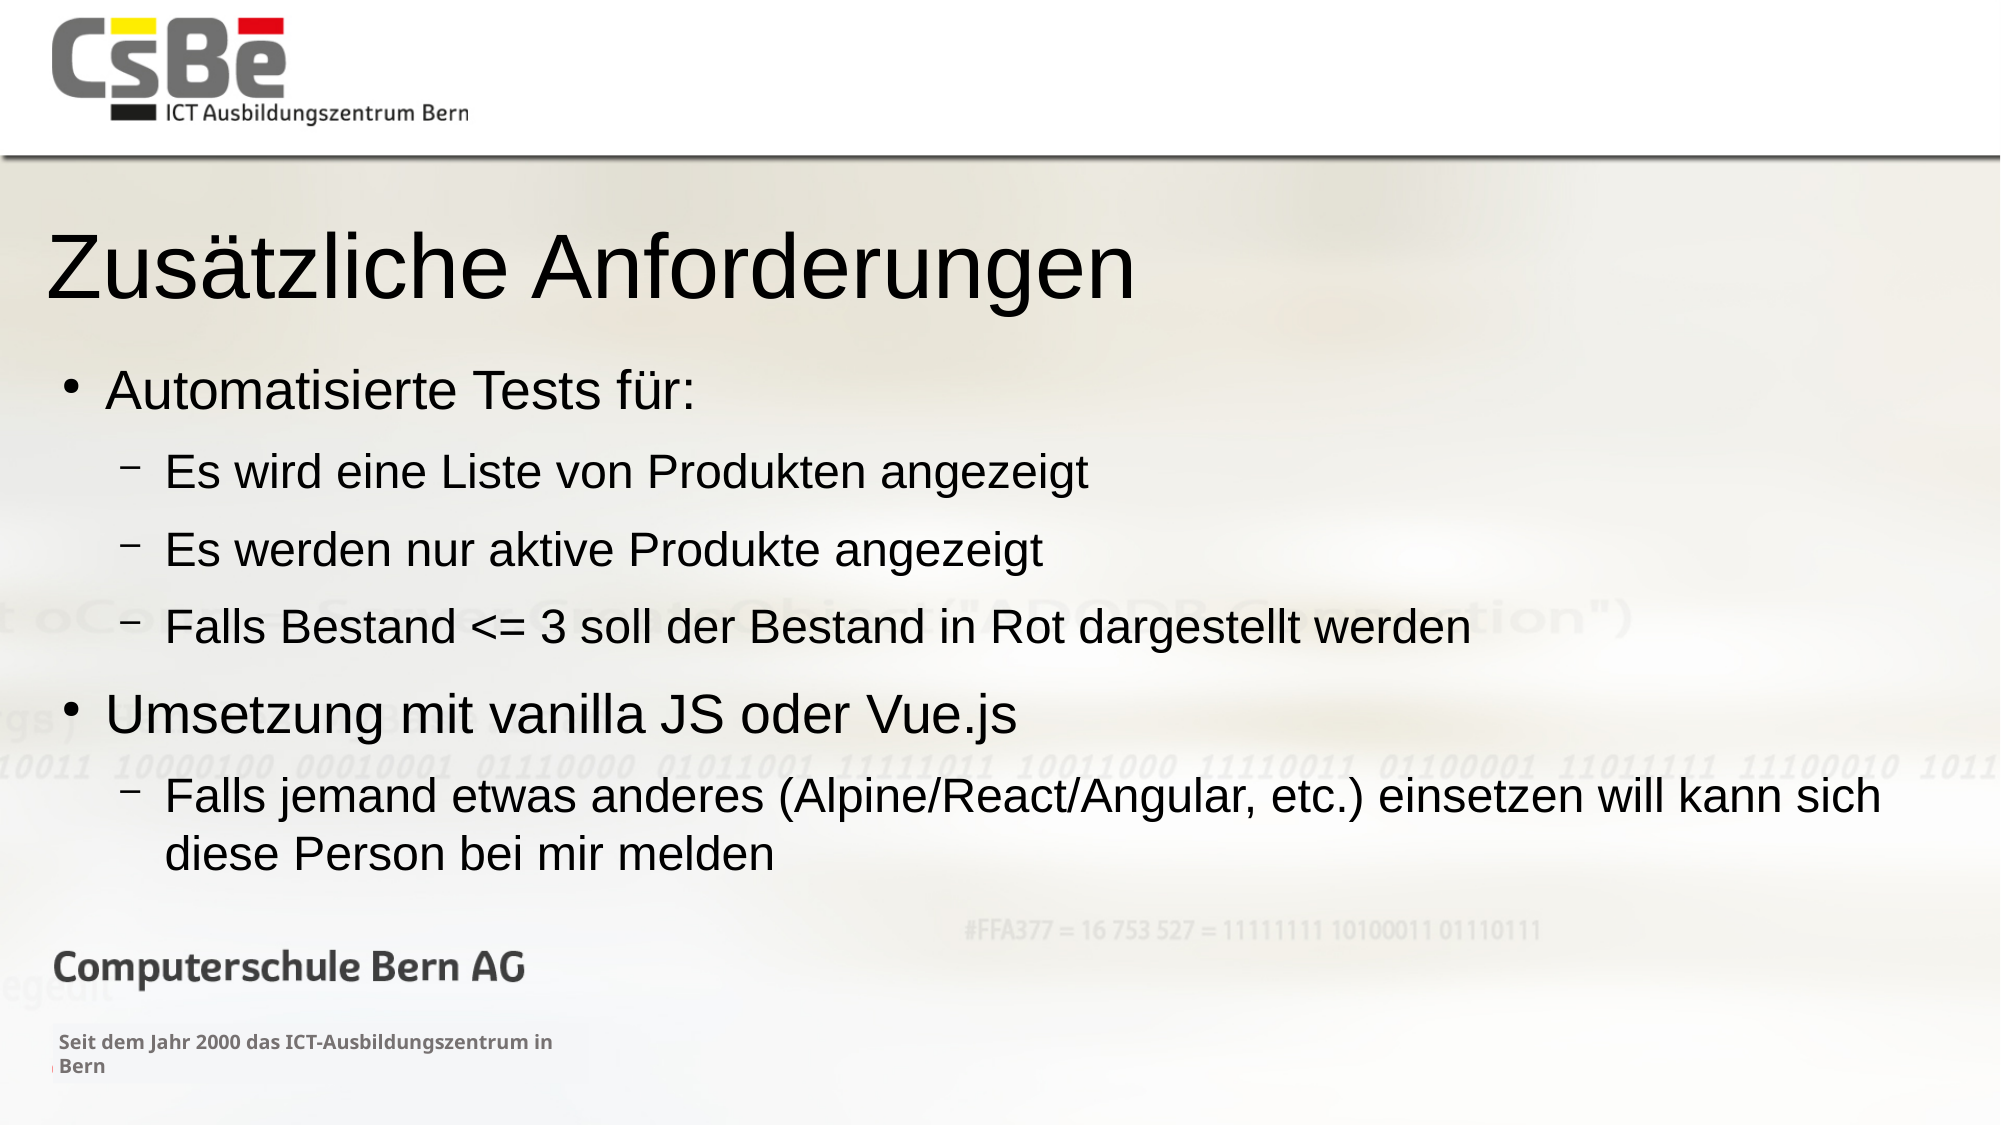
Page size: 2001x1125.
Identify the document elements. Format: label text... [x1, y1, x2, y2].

list Zusätzliche Anforderungen [46, 206, 1920, 355]
picture [0, 0, 2001, 1125]
list Automatisierte Tests für: Es wird eine Liste von Produkten angezeigt Es werden nur aktive Produkte angezeigt Falls Bestand <= 3 soll der Bestand in Rot dargestellt werden Umsetzung mit vanilla JS oder Vue.js Falls jemand etwas anderes (Alpine/React/Angular, etc.) einsetzen will kann sich diese Person bei mir melden [46, 355, 1920, 886]
